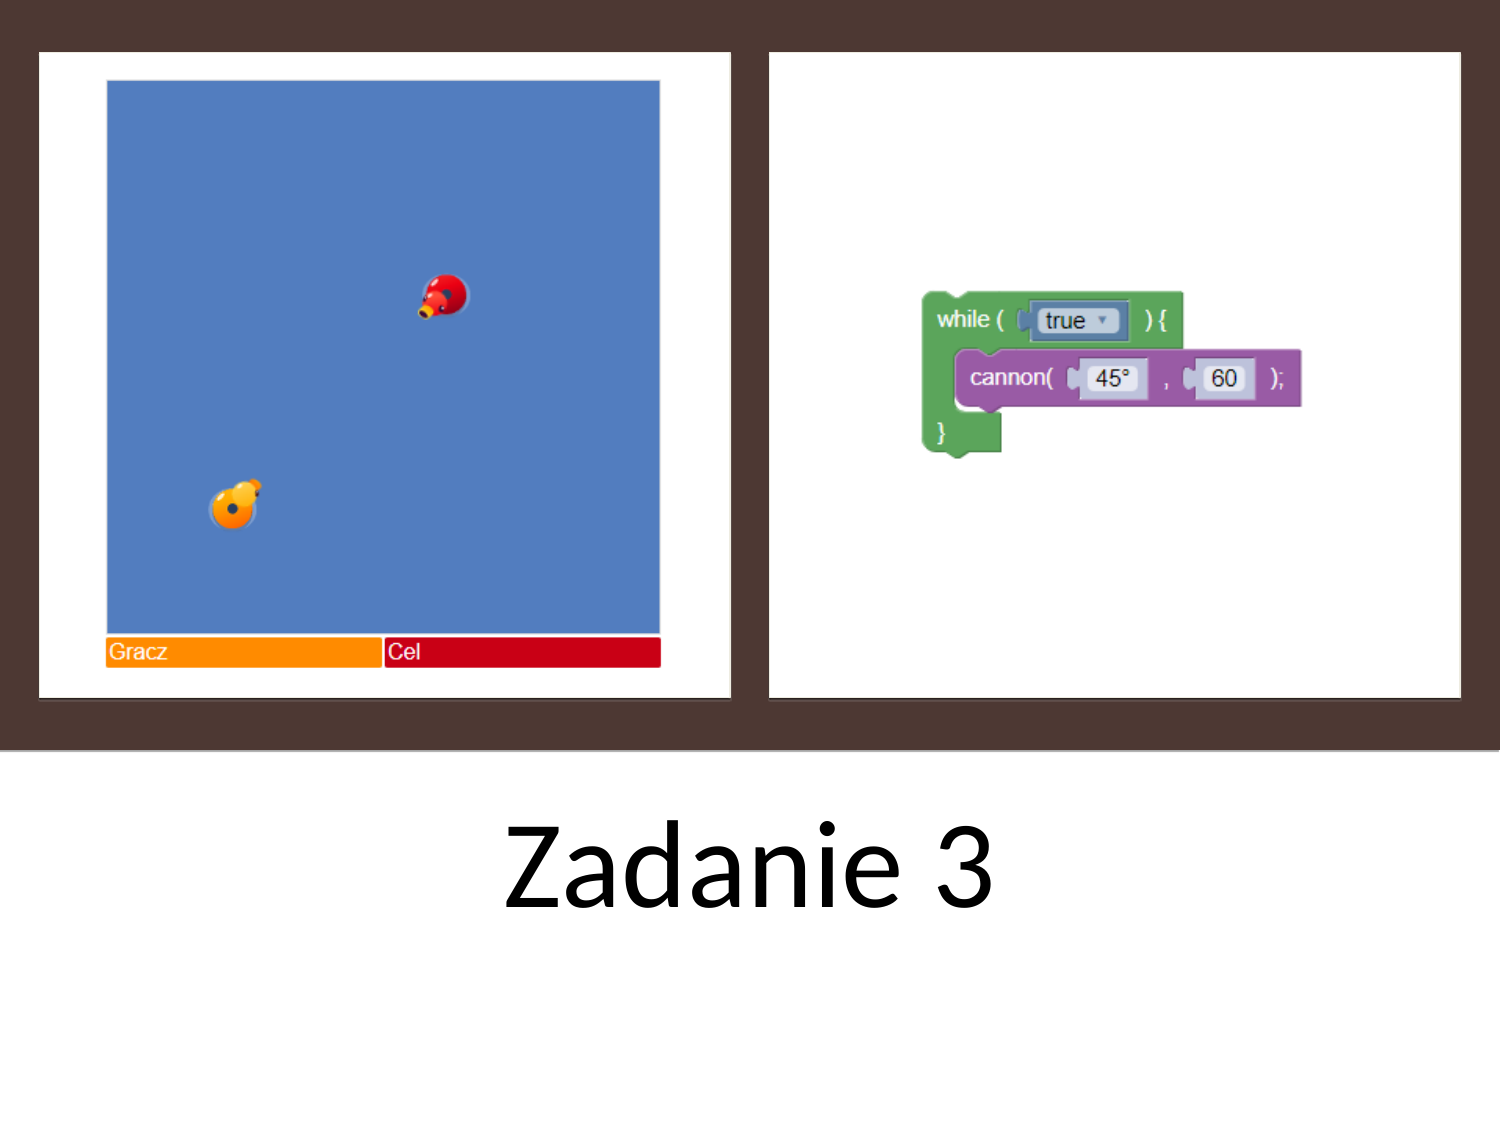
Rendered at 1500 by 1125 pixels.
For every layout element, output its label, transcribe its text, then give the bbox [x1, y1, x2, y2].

text_box [0, 0, 1500, 750]
title Zadanie 3 [187, 761, 1313, 942]
picture [911, 274, 1318, 476]
picture [102, 70, 668, 680]
